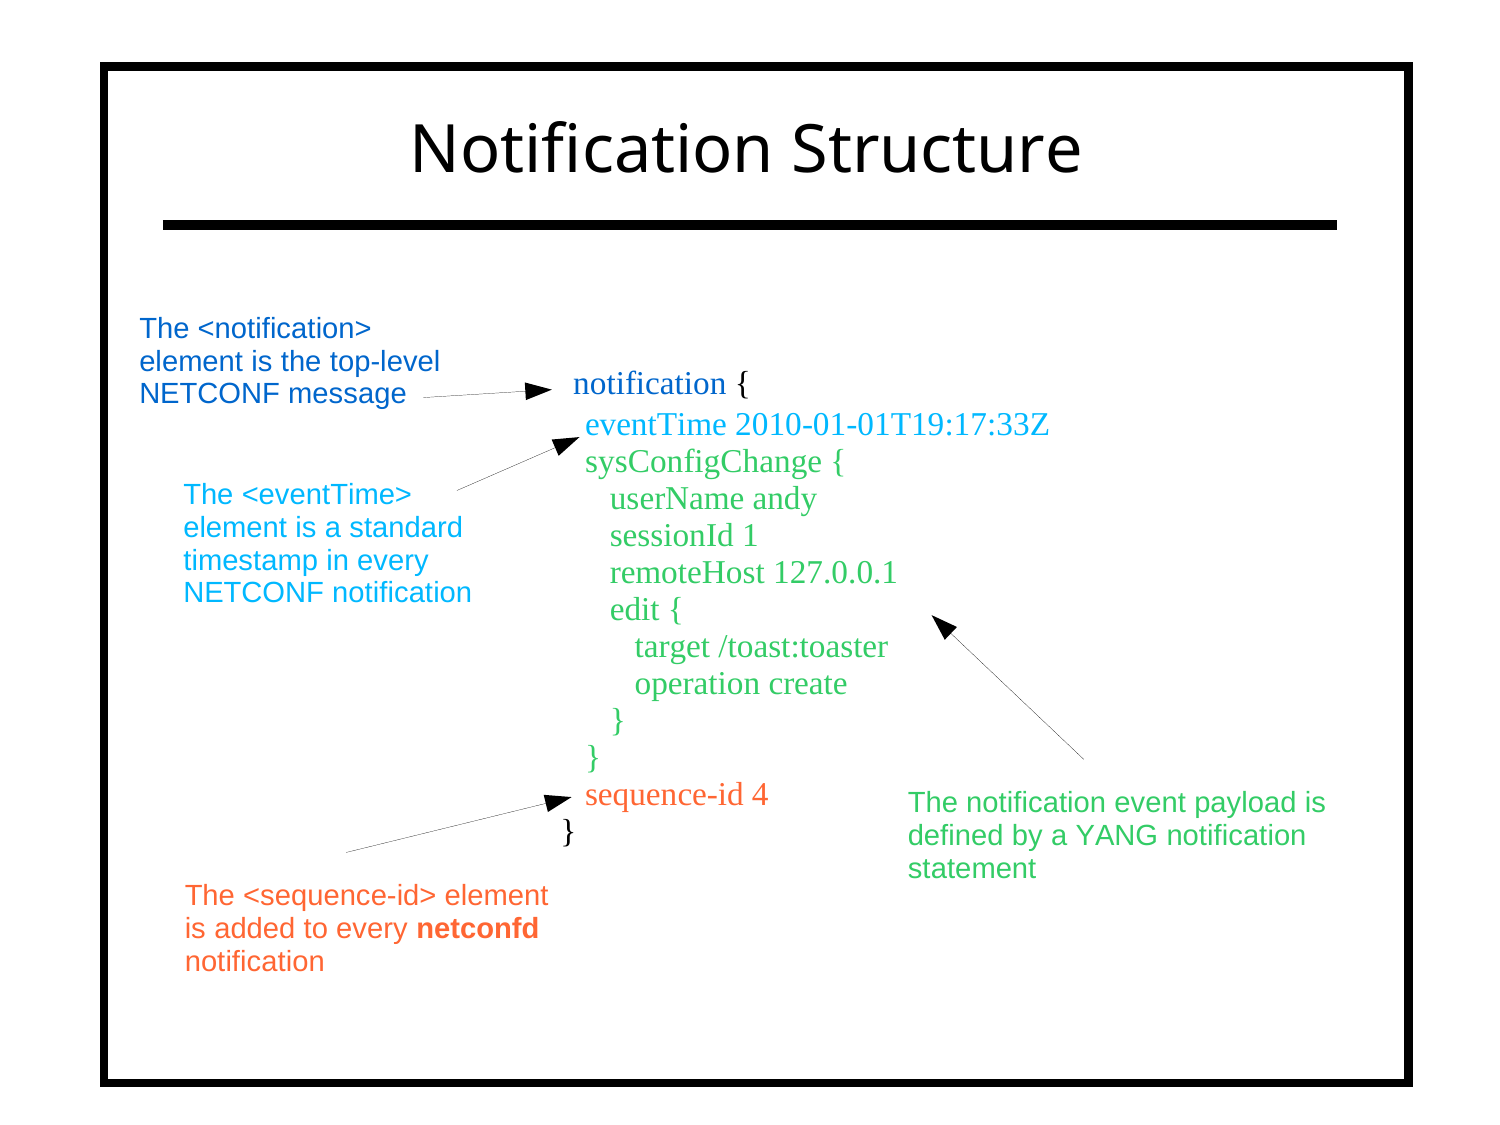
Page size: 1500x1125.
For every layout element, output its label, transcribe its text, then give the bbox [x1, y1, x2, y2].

text_box The notification event payload is defined by a YANG notification statement [1066, 778, 1342, 893]
text_box The <eventTime> element is a standard timestamp in every NETCONF notification [168, 470, 488, 617]
text_box The <notification> element is the top-level NETCONF message [124, 304, 456, 418]
text_box The <sequence-id> element is added to every netconfd notification [169, 871, 564, 986]
text_box notification { eventTime 2010-01-01T19:17:33Z sysConfigChange { userName andy sessionId 1 remoteHost 127.0.0.1 edit { target /toast:toaster operation create } } sequence-id 4 } [520, 342, 1066, 895]
title Notification Structure [162, 87, 1332, 200]
